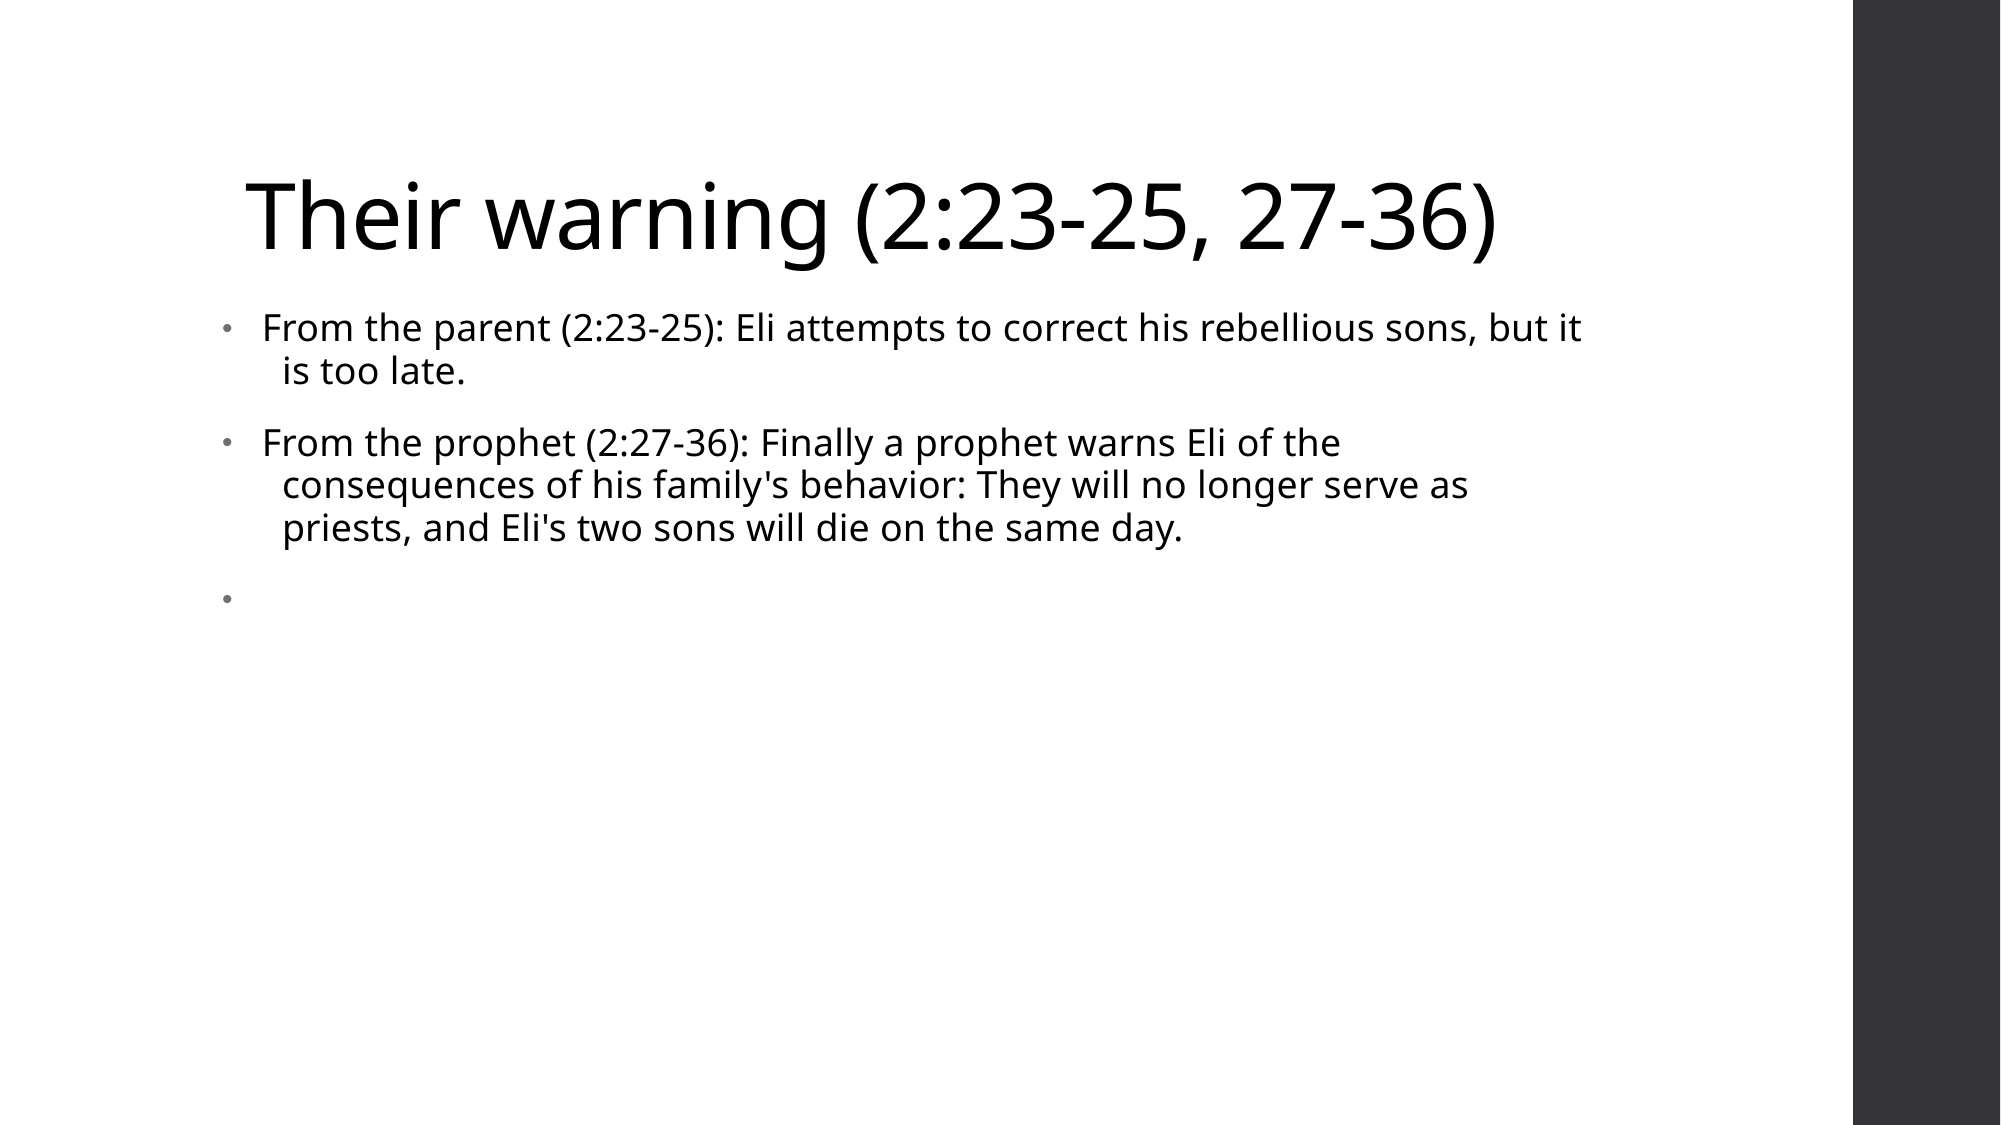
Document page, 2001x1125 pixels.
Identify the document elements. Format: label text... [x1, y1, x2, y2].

title Their warning (2:23-25, 27-36) [206, 60, 1797, 278]
list From the parent (2:23-25): Eli attempts to correct his rebellious sons, but it is too late. From the prophet (2:27-36): Finally a prophet warns Eli of the consequences of his family's behavior: They will no longer serve as priests, and Eli's two sons will die on the same day. [206, 299, 1617, 1014]
